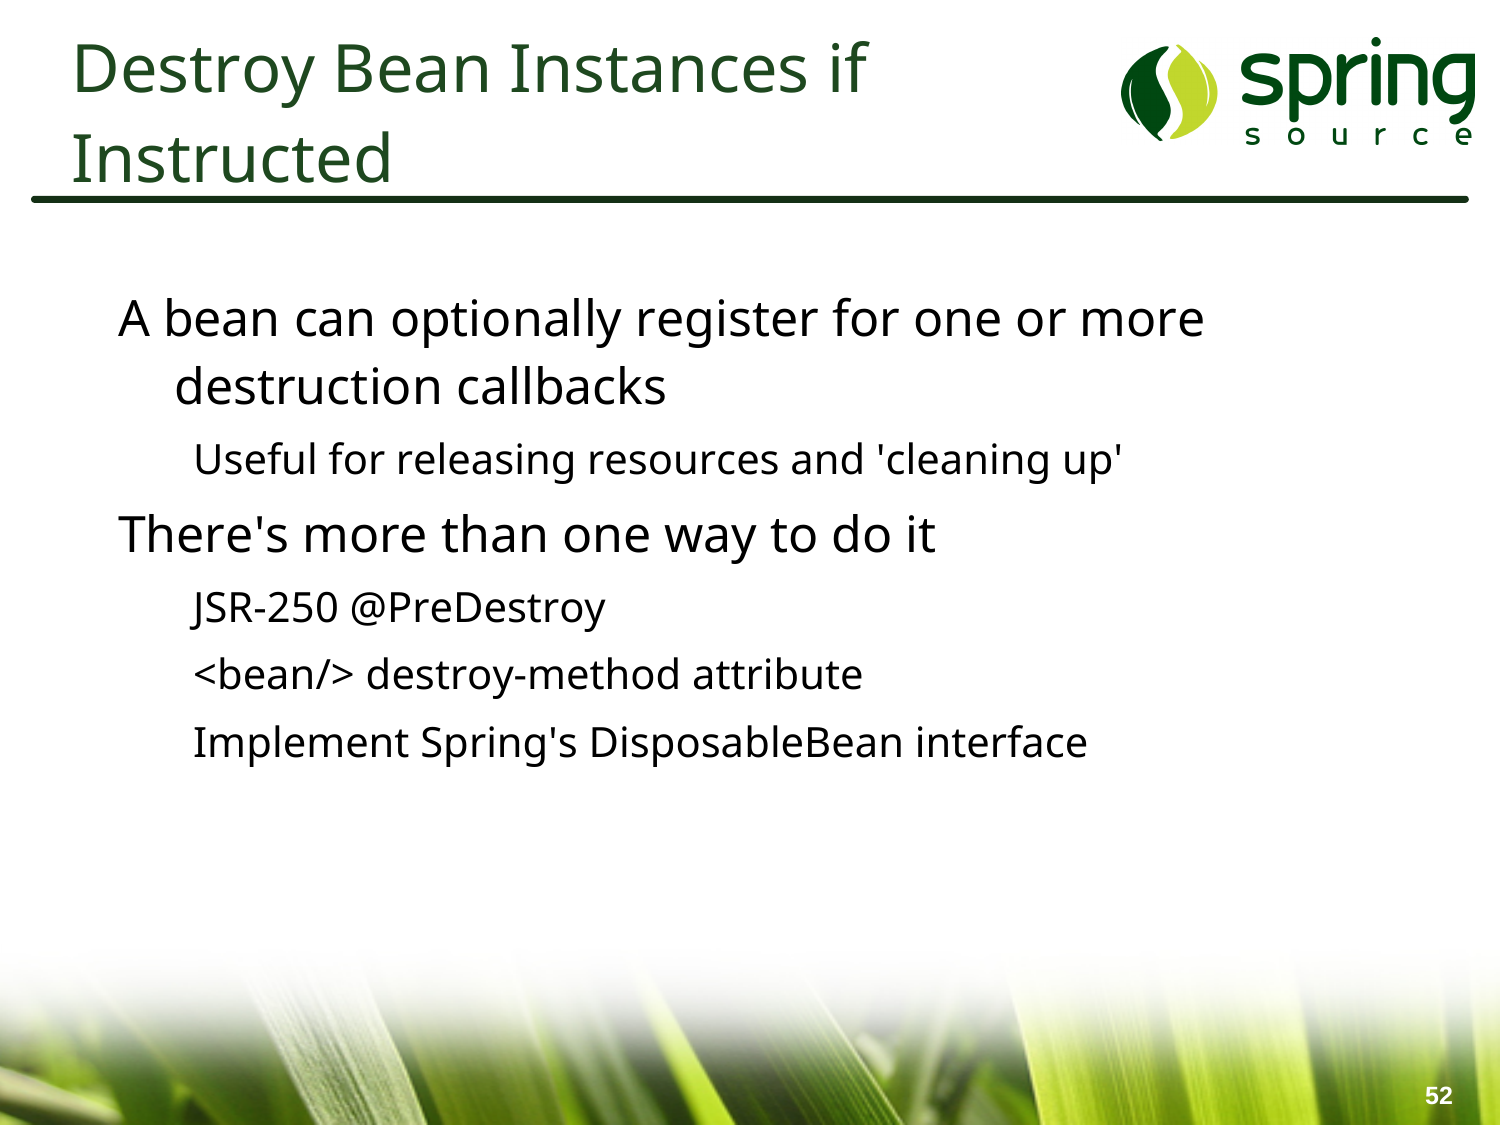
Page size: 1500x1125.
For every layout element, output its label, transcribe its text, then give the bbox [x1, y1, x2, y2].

picture [0, 944, 1500, 1125]
list A bean can optionally register for one or more destruction callbacks Useful for releasing resources and 'cleaning up' There's more than one way to do it JSR-250 @PreDestroy <bean/> destroy-method attribute Implement Spring's DisposableBean interface [103, 275, 1394, 938]
title Destroy Bean Instances if Instructed [56, 13, 1089, 191]
picture [1121, 37, 1475, 145]
